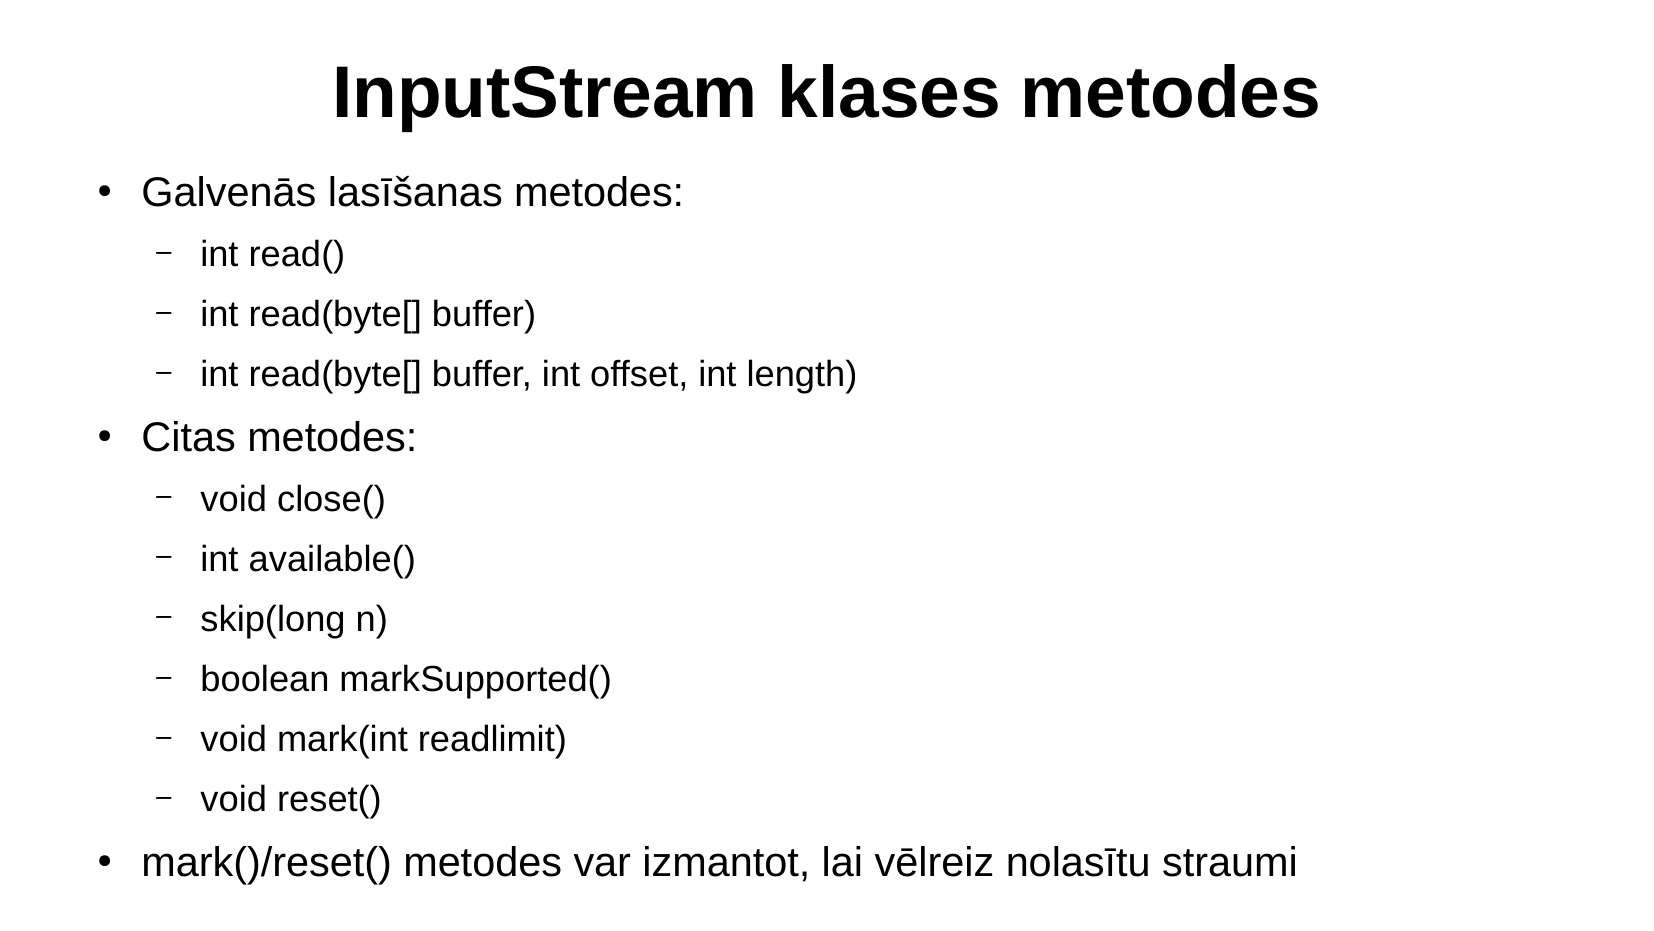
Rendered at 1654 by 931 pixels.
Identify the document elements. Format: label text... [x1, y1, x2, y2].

title InputStream klases metodes [82, 37, 1571, 147]
list Galvenās lasīšanas metodes: int read() int read(byte[] buffer) int read(byte[] buffer, int offset, int length) Citas metodes: void close() int available() skip(long n) boolean markSupported() void mark(int readlimit) void reset() mark()/reset() metodes var izmantot, lai vēlreiz nolasītu straumi [82, 168, 1538, 889]
